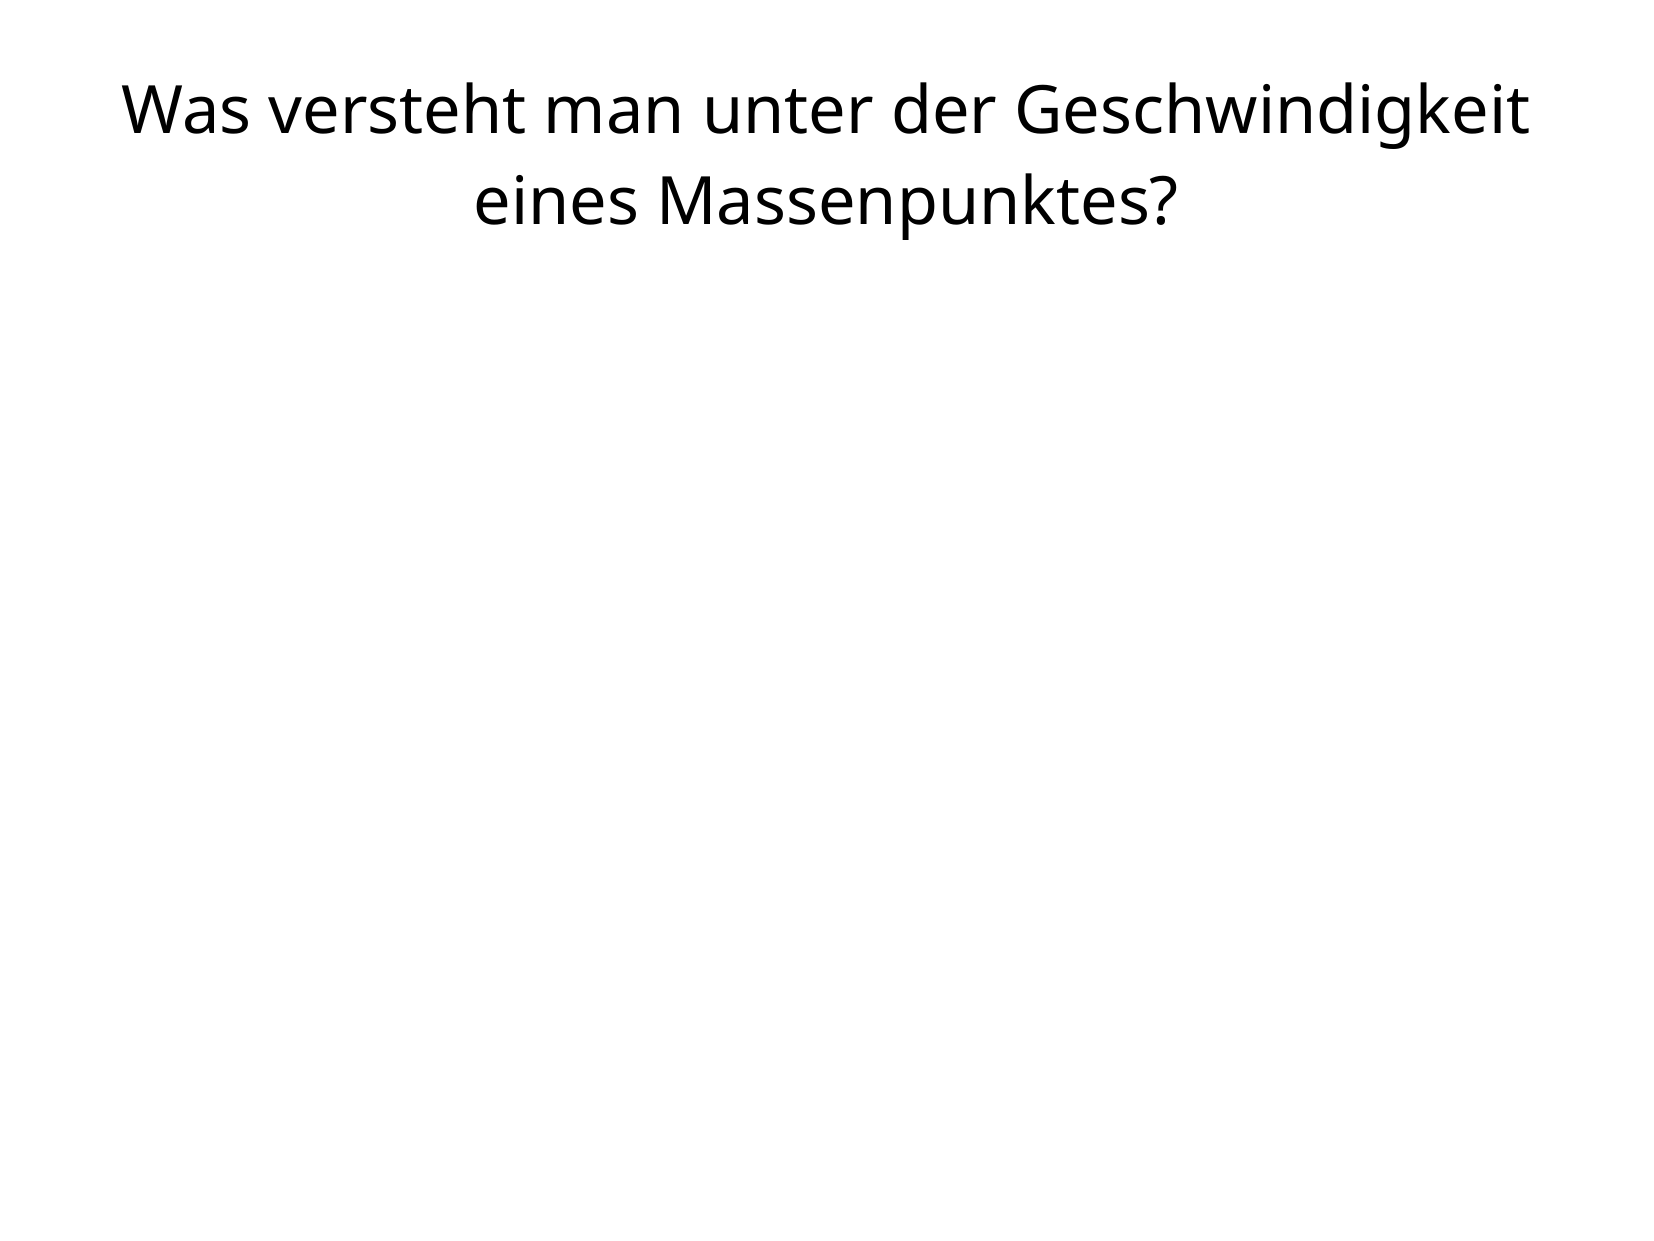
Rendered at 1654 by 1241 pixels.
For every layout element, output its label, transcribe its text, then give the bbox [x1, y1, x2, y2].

title Was versteht man unter der Geschwindigkeit eines Massenpunktes? [82, 49, 1571, 257]
